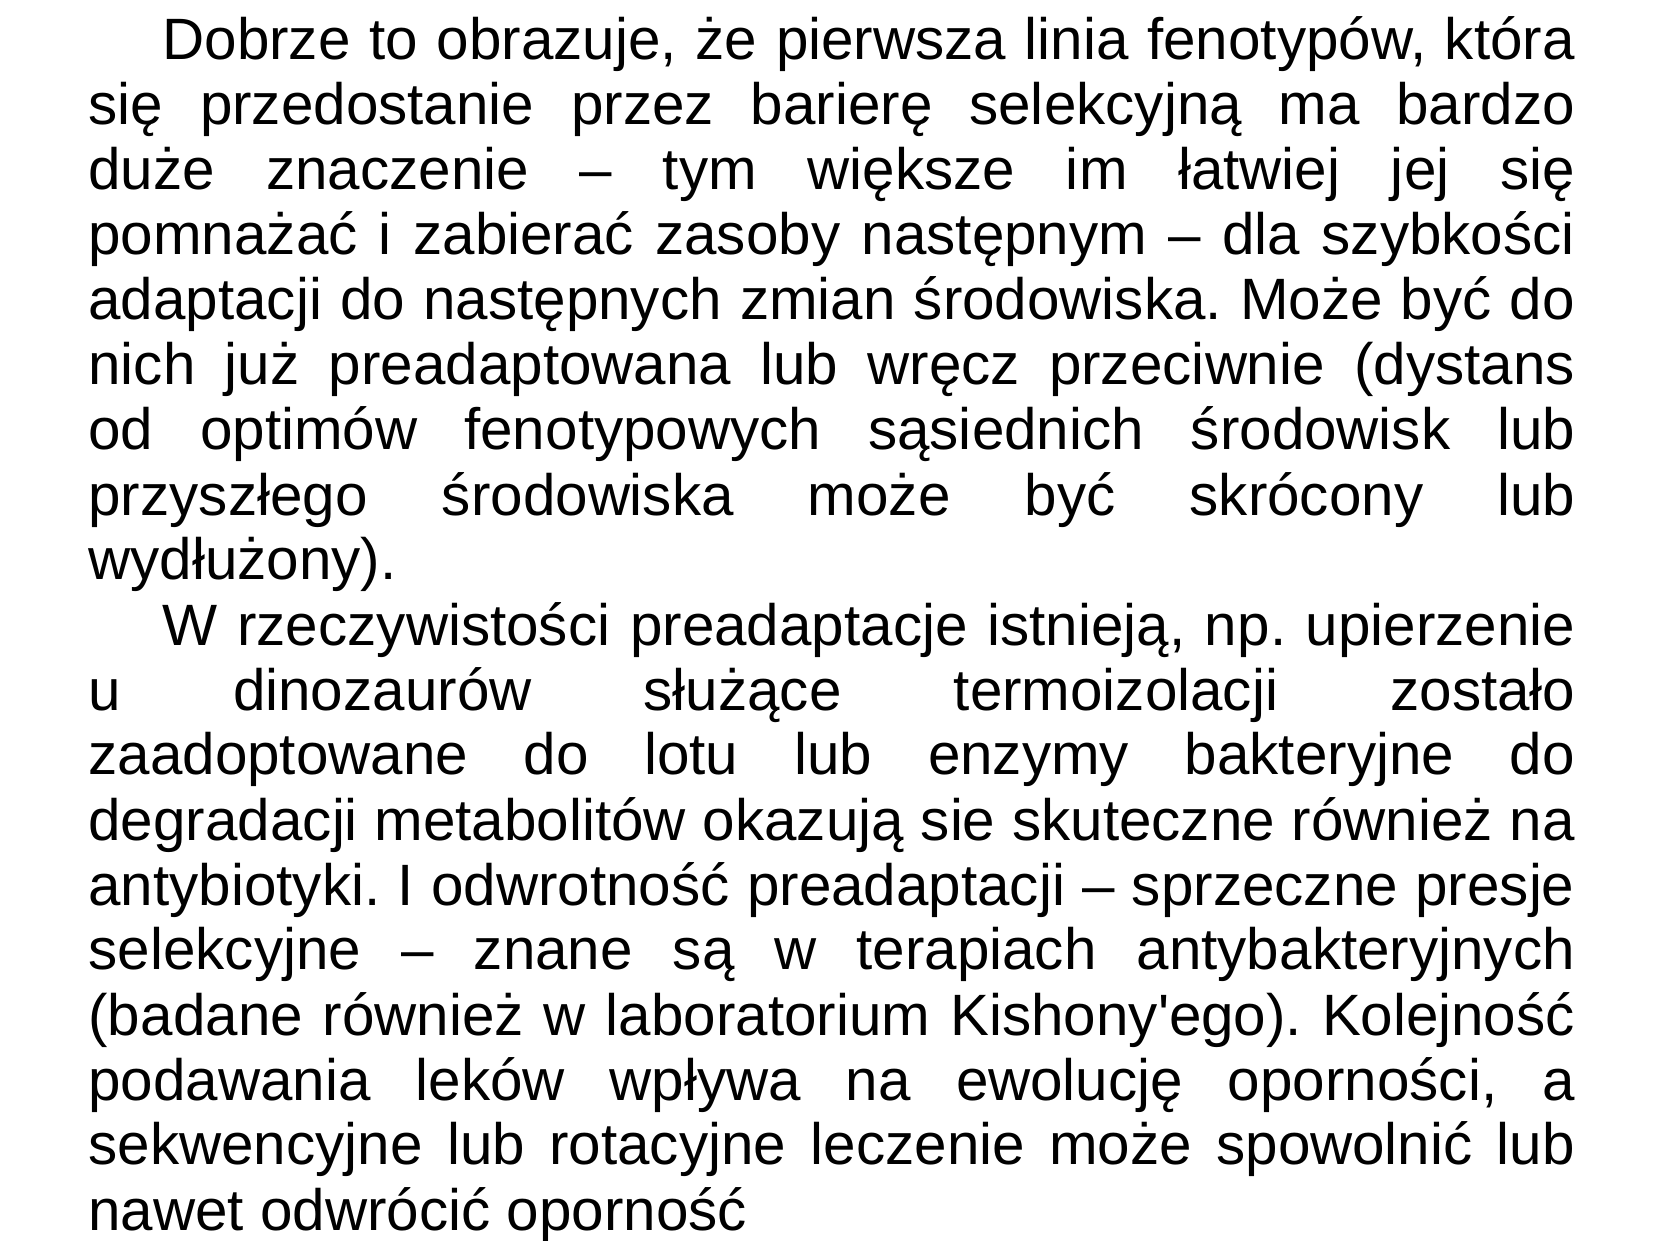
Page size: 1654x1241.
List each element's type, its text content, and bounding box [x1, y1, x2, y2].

subtitle Dobrze to obrazuje, że pierwsza linia fenotypów, która się przedostanie przez barierę selekcyjną ma bardzo duże znaczenie – tym większe im łatwiej jej się pomnażać i zabierać zasoby następnym – dla szybkości adaptacji do następnych zmian środowiska. Może być do nich już preadaptowana lub wręcz przeciwnie (dystans od optimów fenotypowych sąsiednich środowisk lub przyszłego środowiska może być skrócony lub wydłużony). W rzeczywistości preadaptacje istnieją, np. upierzenie u dinozaurów służące termoizolacji zostało zaadoptowane do lotu lub enzymy bakteryjne do degradacji metabolitów okazują sie skuteczne również na antybiotyki. I odwrotność preadaptacji – sprzeczne presje selekcyjne – znane są w terapiach antybakteryjnych (badane również w laboratorium Kishony'ego). Kolejność podawania leków wpływa na ewolucję oporności, a sekwencyjne lub rotacyjne leczenie może spowolnić lub nawet odwrócić oporność [88, 9, 1577, 1241]
